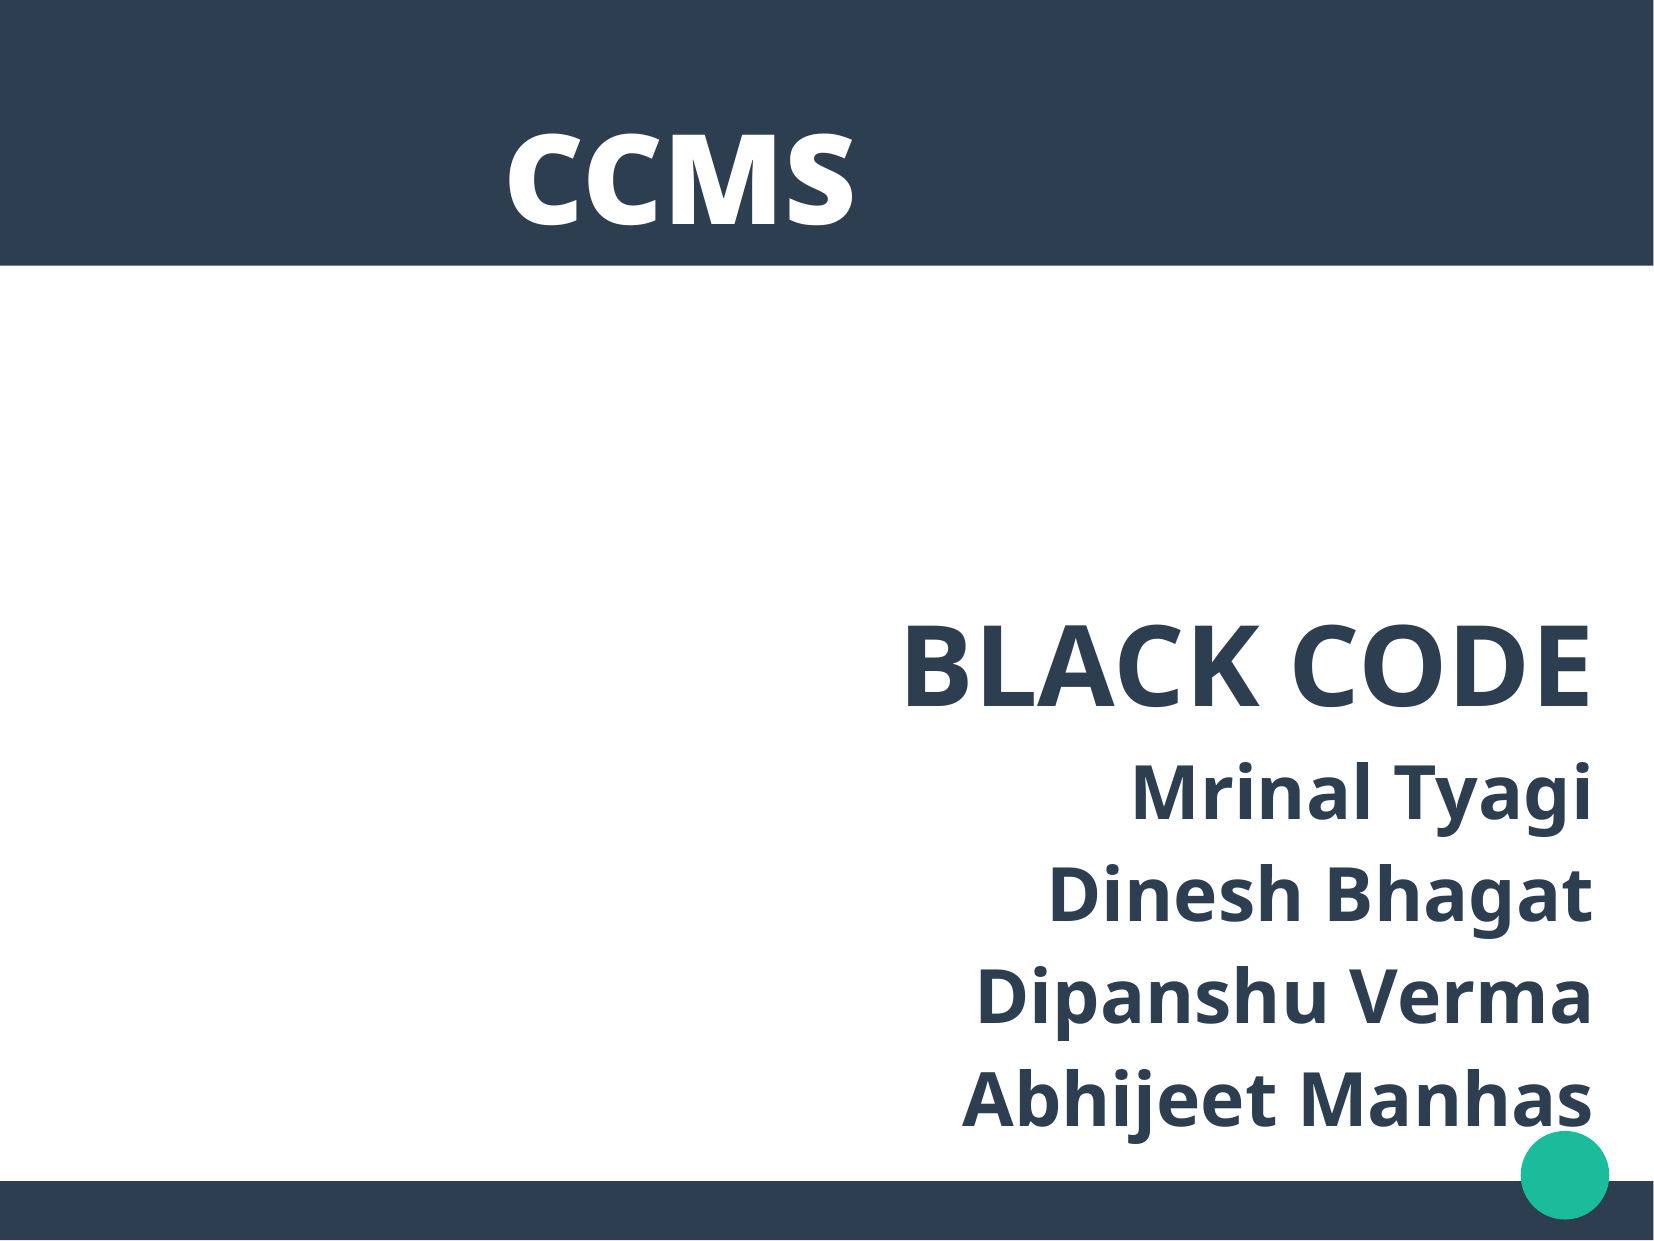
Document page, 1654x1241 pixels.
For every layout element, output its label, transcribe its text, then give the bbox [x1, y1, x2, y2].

title CCMS [94, 90, 1630, 249]
subtitle BLACK CODE Mrinal Tyagi Dinesh Bhagat Dipanshu Verma Abhijeet Manhas [59, 582, 1595, 1152]
